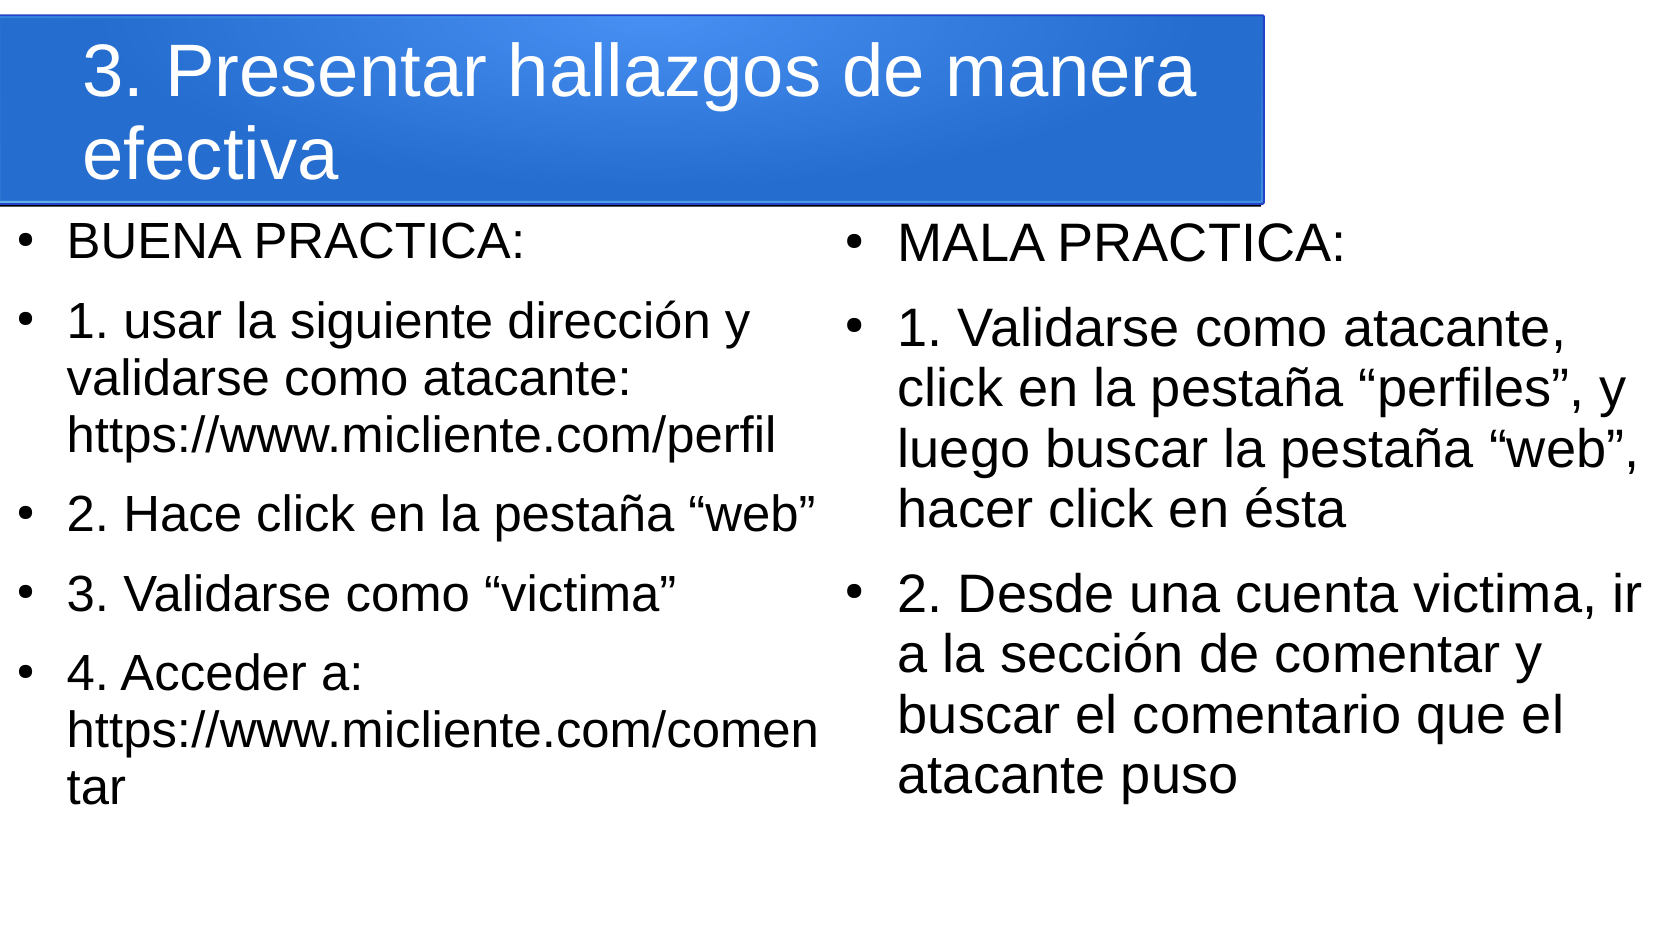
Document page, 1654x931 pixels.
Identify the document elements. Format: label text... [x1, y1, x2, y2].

list BUENA PRACTICA: 1. usar la siguiente dirección y validarse como atacante: https://www.micliente.com/perfil 2. Hace click en la pestaña “web” 3. Validarse como “victima” 4. Acceder a: https://www.micliente.com/comentar [0, 212, 826, 863]
list MALA PRACTICA: 1. Validarse como atacante, click en la pestaña “perfiles”, y luego buscar la pestaña “web”, hacer click en ésta 2. Desde una cuenta victima, ir a la sección de comentar y buscar el comentario que el atacante puso [826, 212, 1654, 863]
title 3. Presentar hallazgos de manera efectiva [82, 29, 1235, 196]
